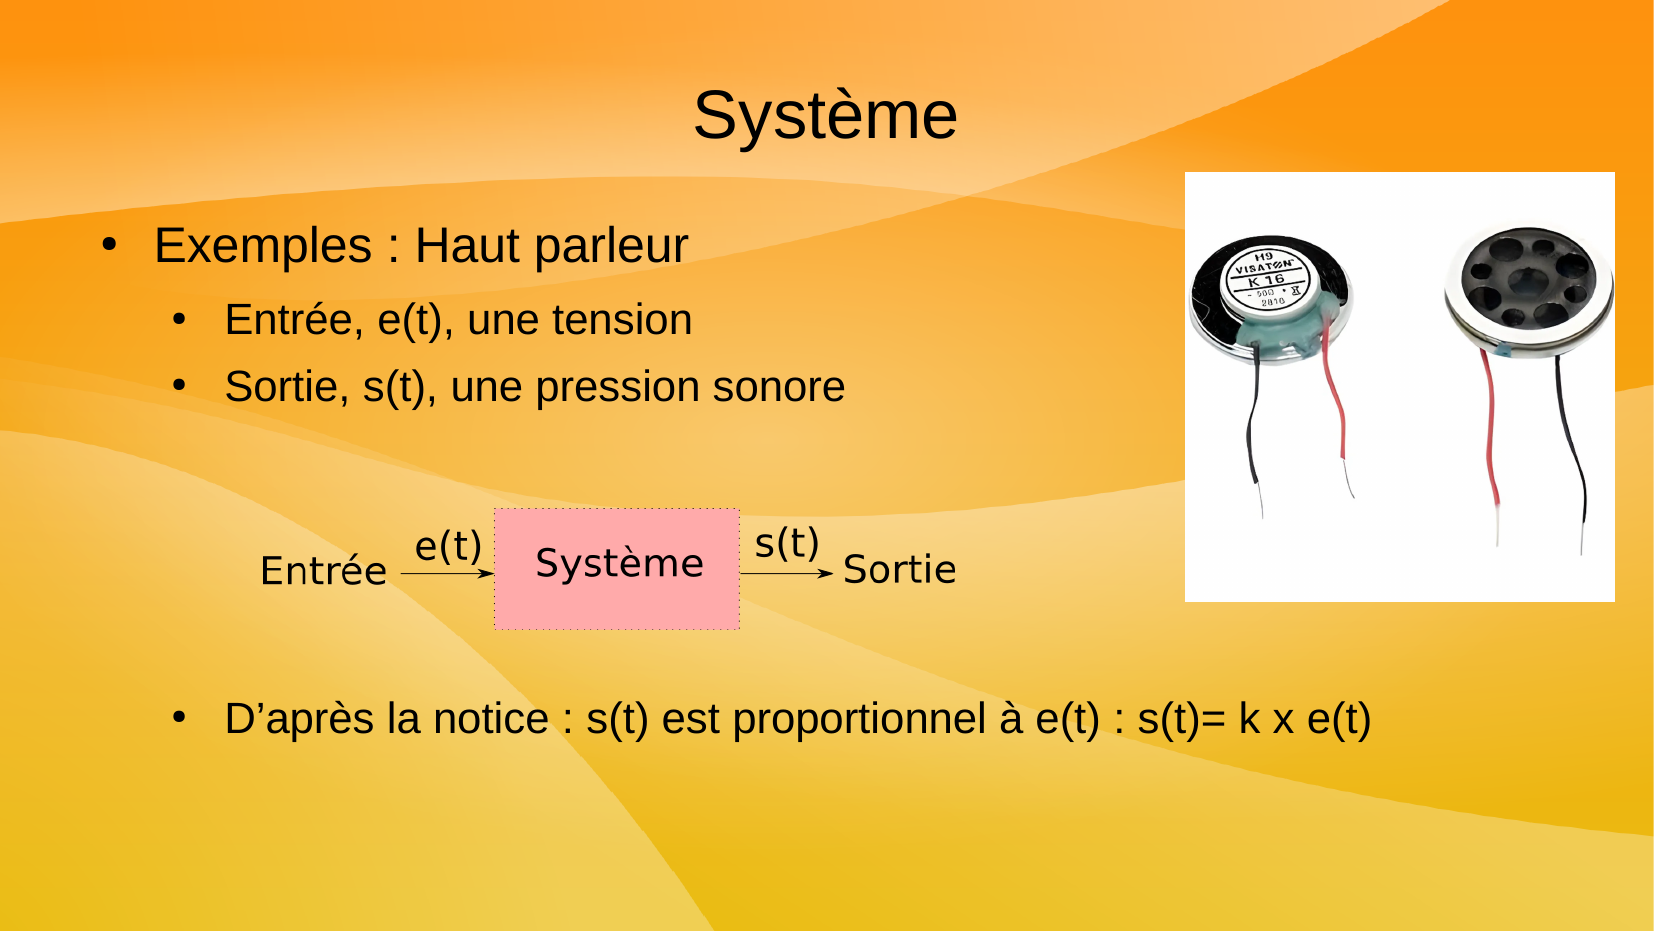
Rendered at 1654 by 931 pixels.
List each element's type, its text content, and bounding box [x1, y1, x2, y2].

title Système [82, 37, 1571, 193]
list Exemples : Haut parleur Entrée, e(t), une tension Sortie, s(t), une pression sonore D’après la notice : s(t) est proportionnel à e(t) : s(t)= k x e(t) [82, 217, 1571, 758]
picture [0, 0, 1654, 931]
